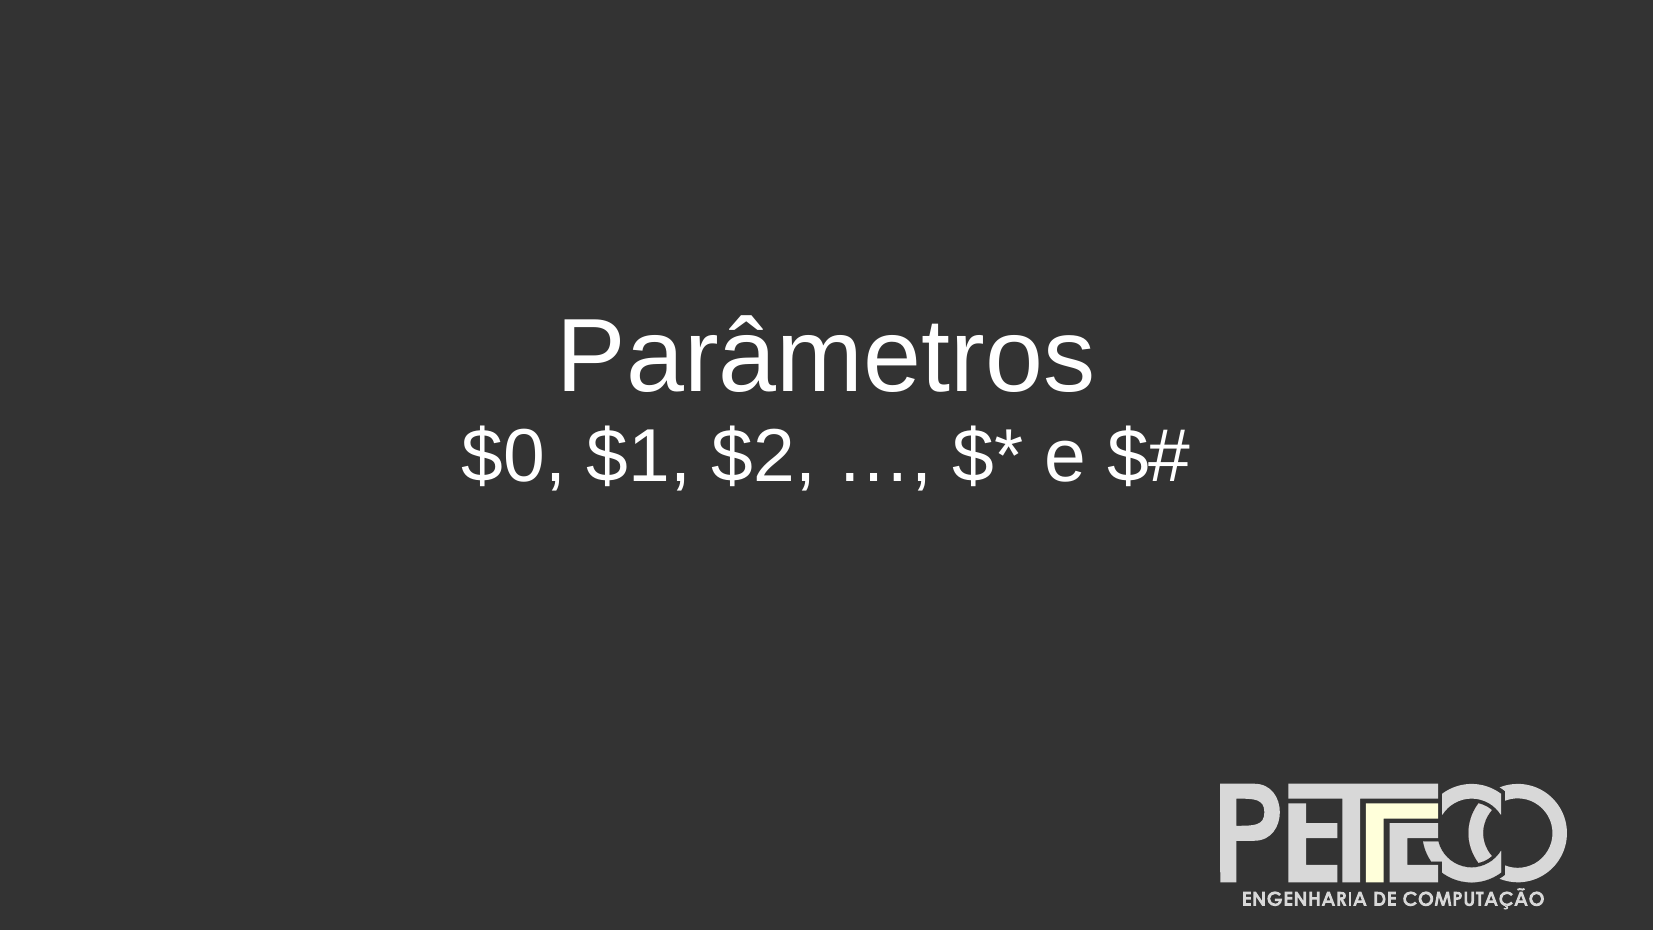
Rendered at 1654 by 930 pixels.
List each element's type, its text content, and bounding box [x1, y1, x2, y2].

subtitle Parâmetros $0, $1, $2, …, $* e $# [82, 37, 1571, 757]
